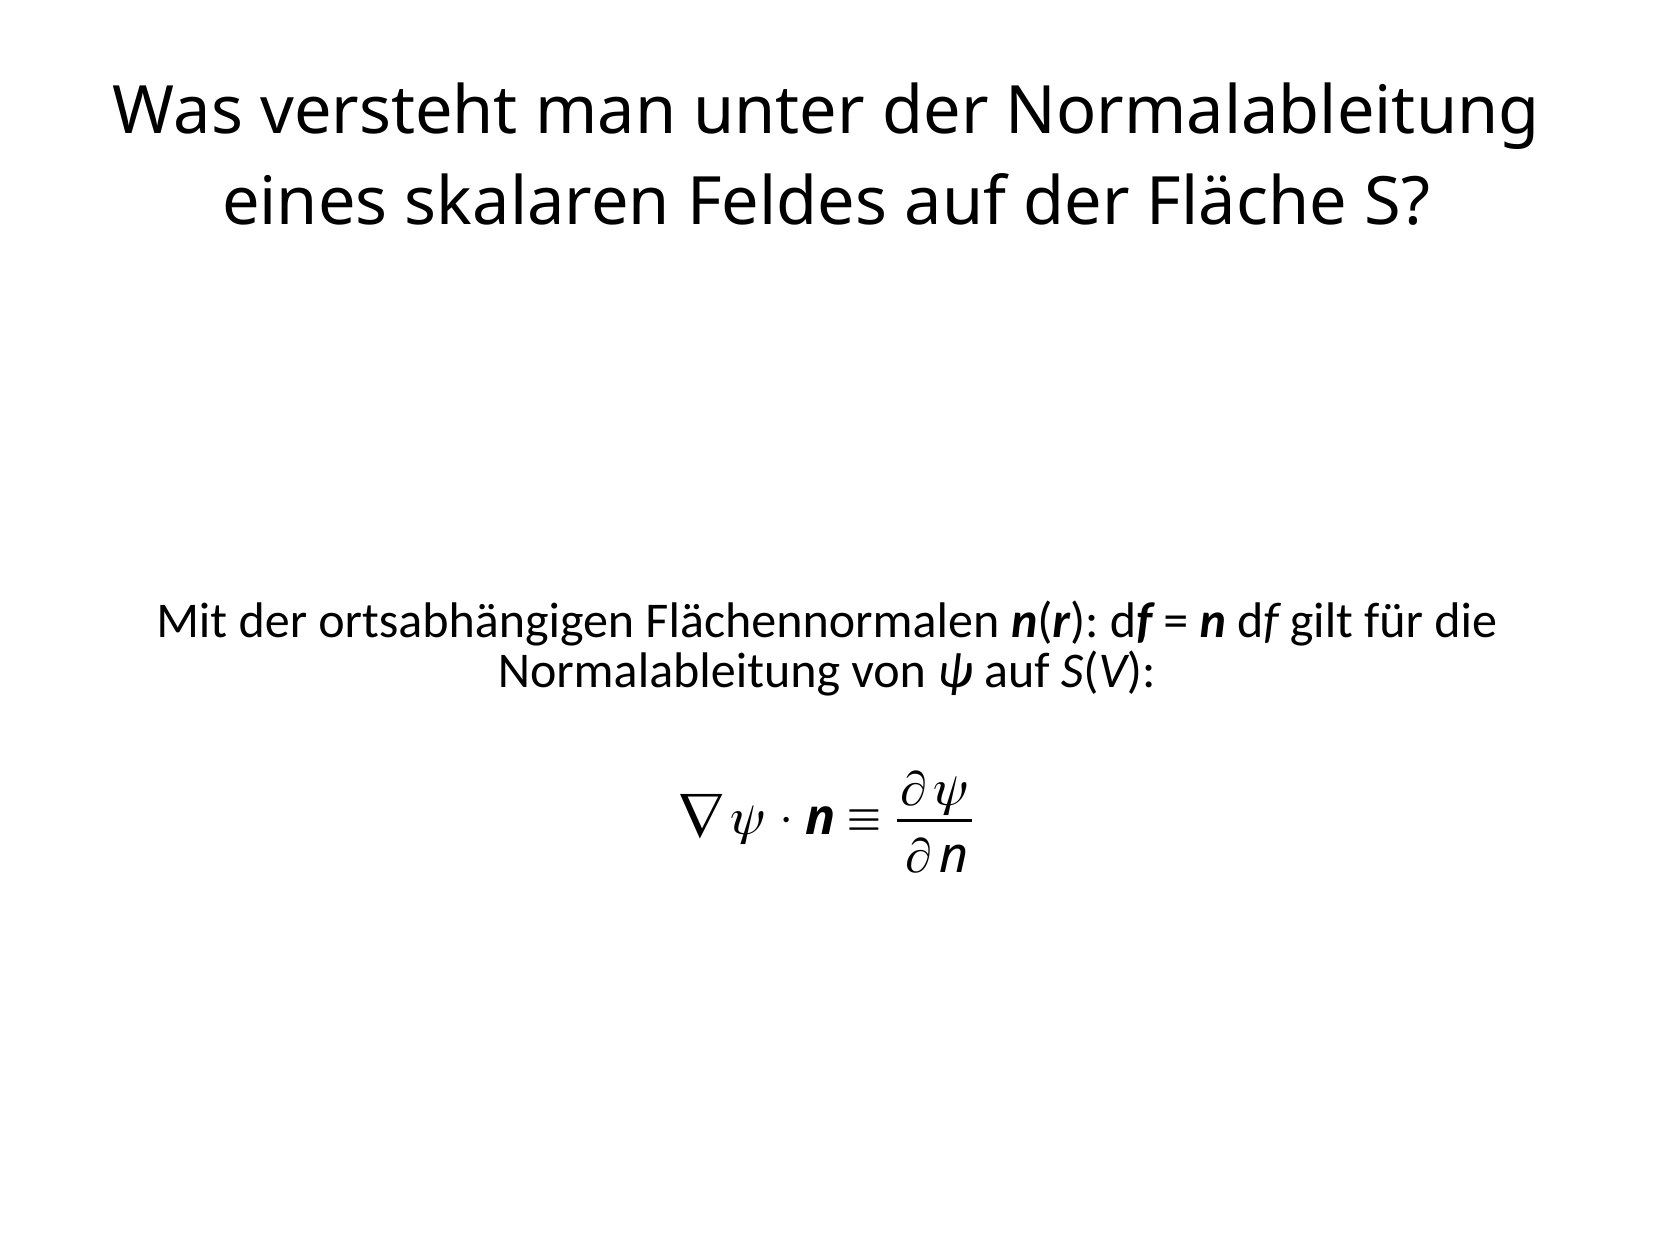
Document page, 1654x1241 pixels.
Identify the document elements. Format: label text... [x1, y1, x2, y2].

subtitle Mit der ortsabhängigen Flächennormalen n(r): df = n df gilt für die Normalableitung von ψ auf S(V): [82, 290, 1571, 1010]
chart [672, 767, 982, 886]
title Was versteht man unter der Normalableitung eines skalaren Feldes auf der Fläche S? [82, 49, 1571, 257]
